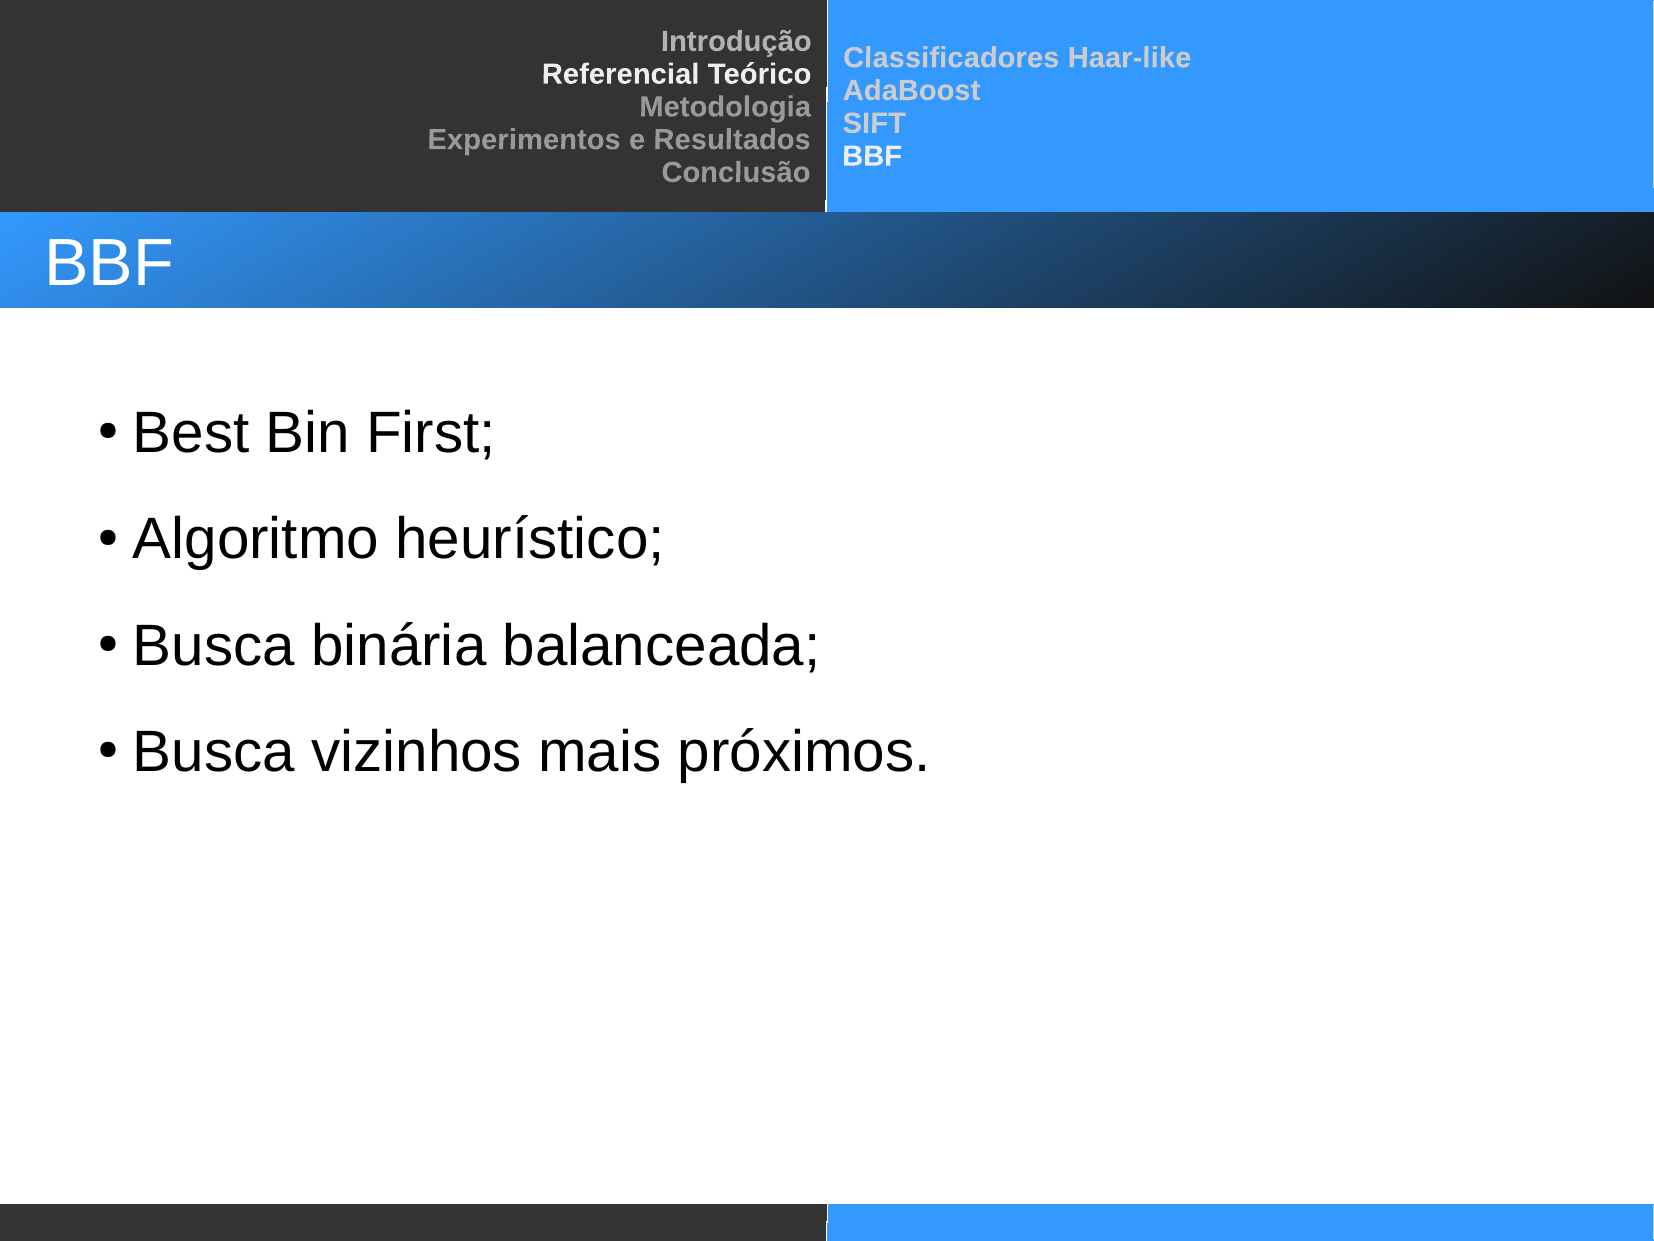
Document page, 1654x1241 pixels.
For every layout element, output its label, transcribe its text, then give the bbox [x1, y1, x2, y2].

text_box Introdução Referencial Teórico Metodologia Experimentos e Resultados Conclusão [0, 0, 827, 212]
text_box Classificadores Haar-like AdaBoost SIFT BBF [827, 0, 1654, 212]
text_box [827, 1204, 1654, 1241]
text_box [0, 1204, 827, 1241]
text_box BBF [0, 212, 1654, 308]
text_box Best Bin First; Algoritmo heurístico; Busca binária balanceada; Busca vizinhos mais próximos. [82, 392, 1571, 1052]
